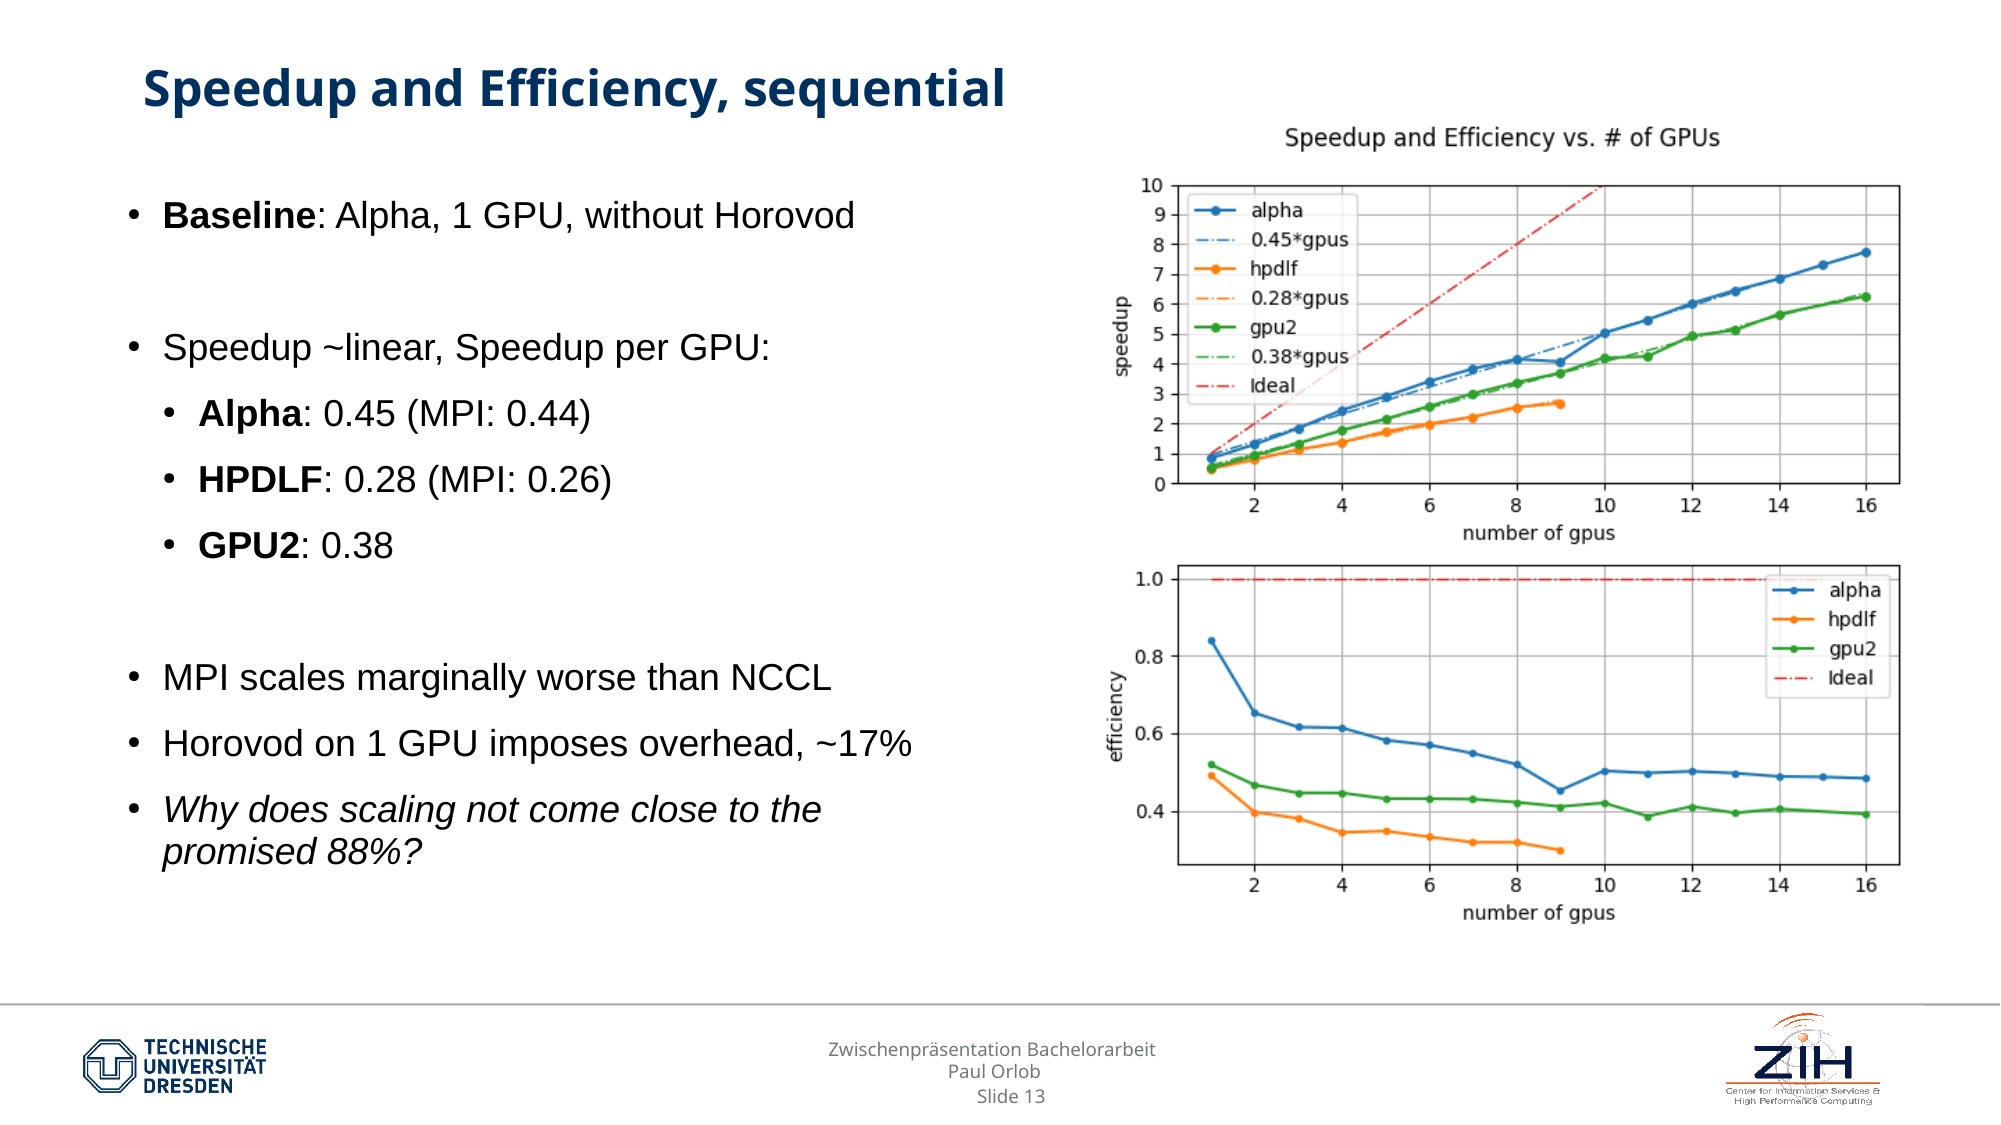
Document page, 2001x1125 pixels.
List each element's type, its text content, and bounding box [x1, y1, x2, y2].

text_box Baseline: Alpha, 1 GPU, without Horovod Speedup ~linear, Speedup per GPU: Alpha: 0.45 (MPI: 0.44) HPDLF: 0.28 (MPI: 0.26) GPU2: 0.38 MPI scales marginally worse than NCCL Horovod on 1 GPU imposes overhead, ~17% Why does scaling not come close to the promised 88%? [112, 187, 938, 880]
picture [1726, 1013, 1880, 1105]
picture [83, 1039, 266, 1093]
picture [1093, 113, 1913, 938]
title Speedup and Efficiency, sequential [143, 56, 1880, 169]
